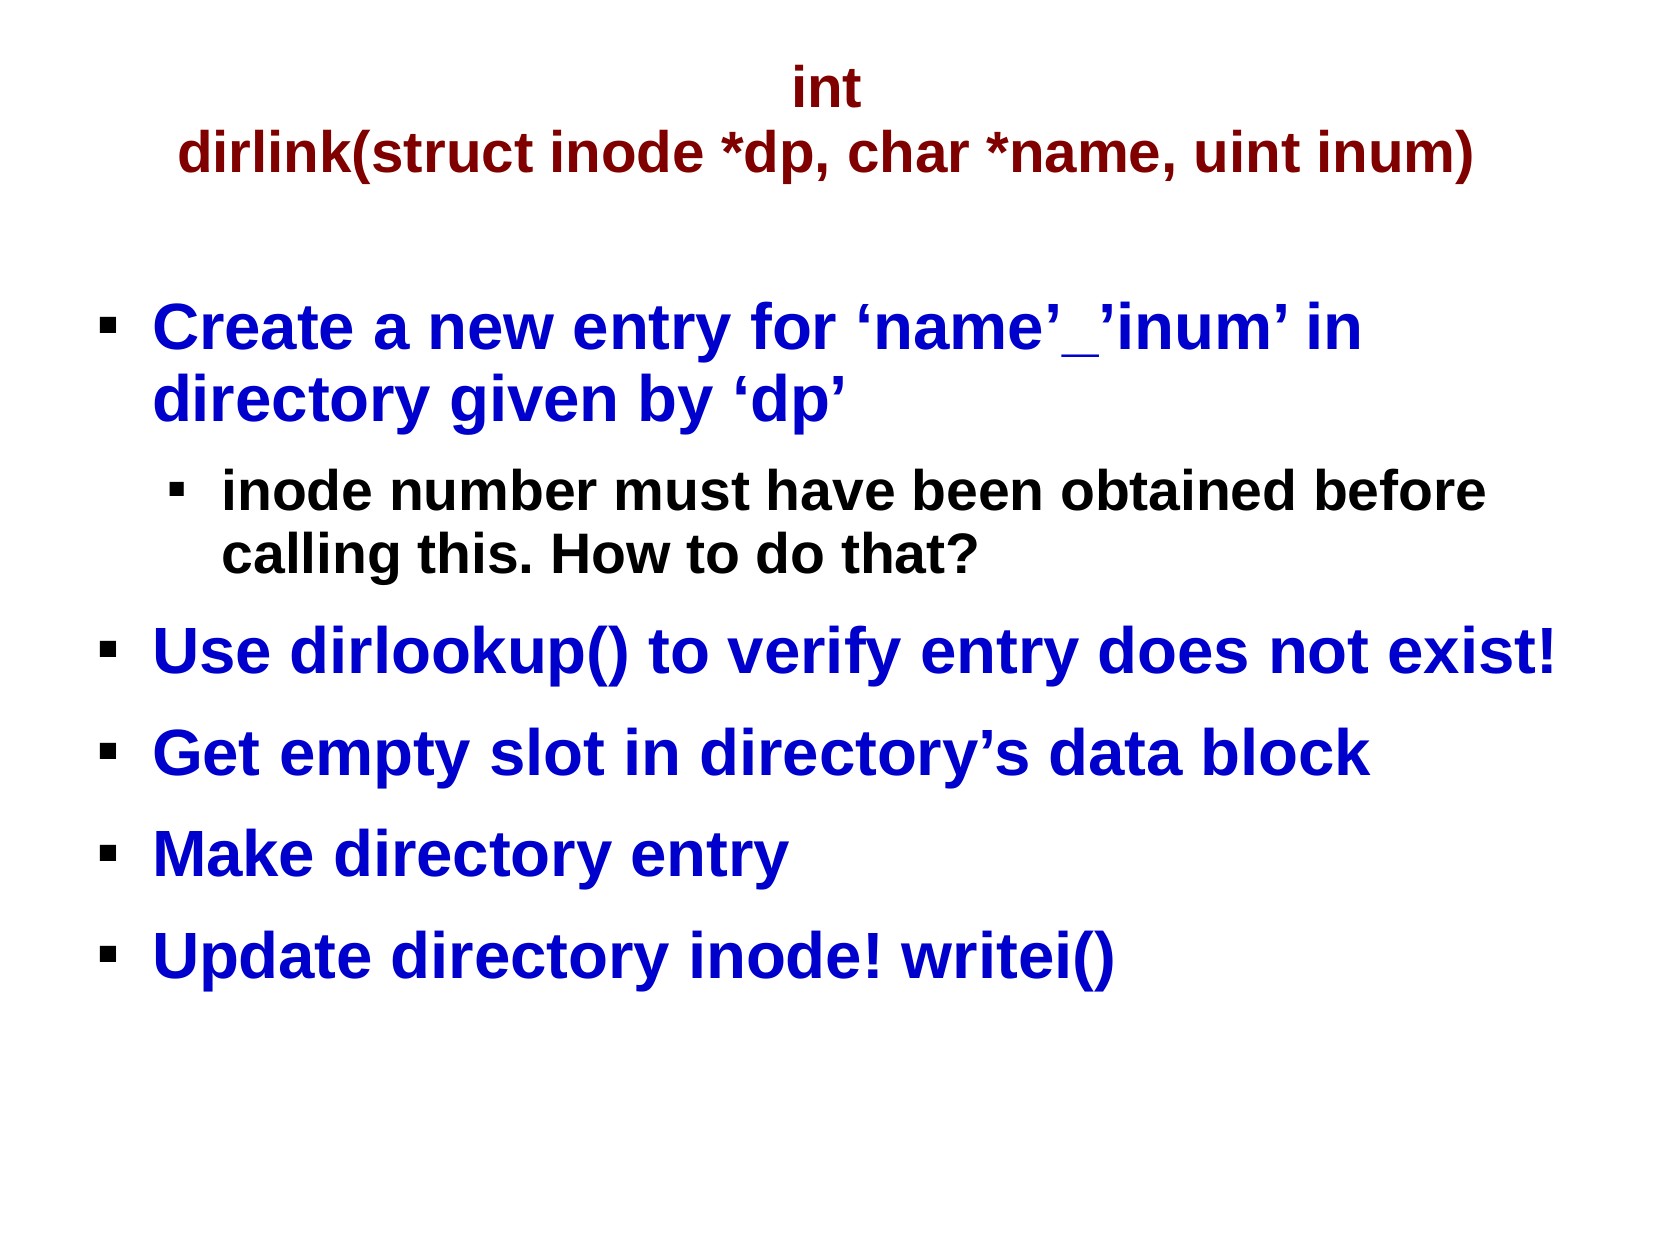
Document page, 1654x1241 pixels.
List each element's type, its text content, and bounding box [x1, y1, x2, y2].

title int dirlink(struct inode *dp, char *name, uint inum) [82, 49, 1571, 257]
list Create a new entry for ‘name’_’inum’ in directory given by ‘dp’ inode number must have been obtained before calling this. How to do that? Use dirlookup() to verify entry does not exist! Get empty slot in directory’s data block Make directory entry Update directory inode! writei() [82, 290, 1571, 1010]
